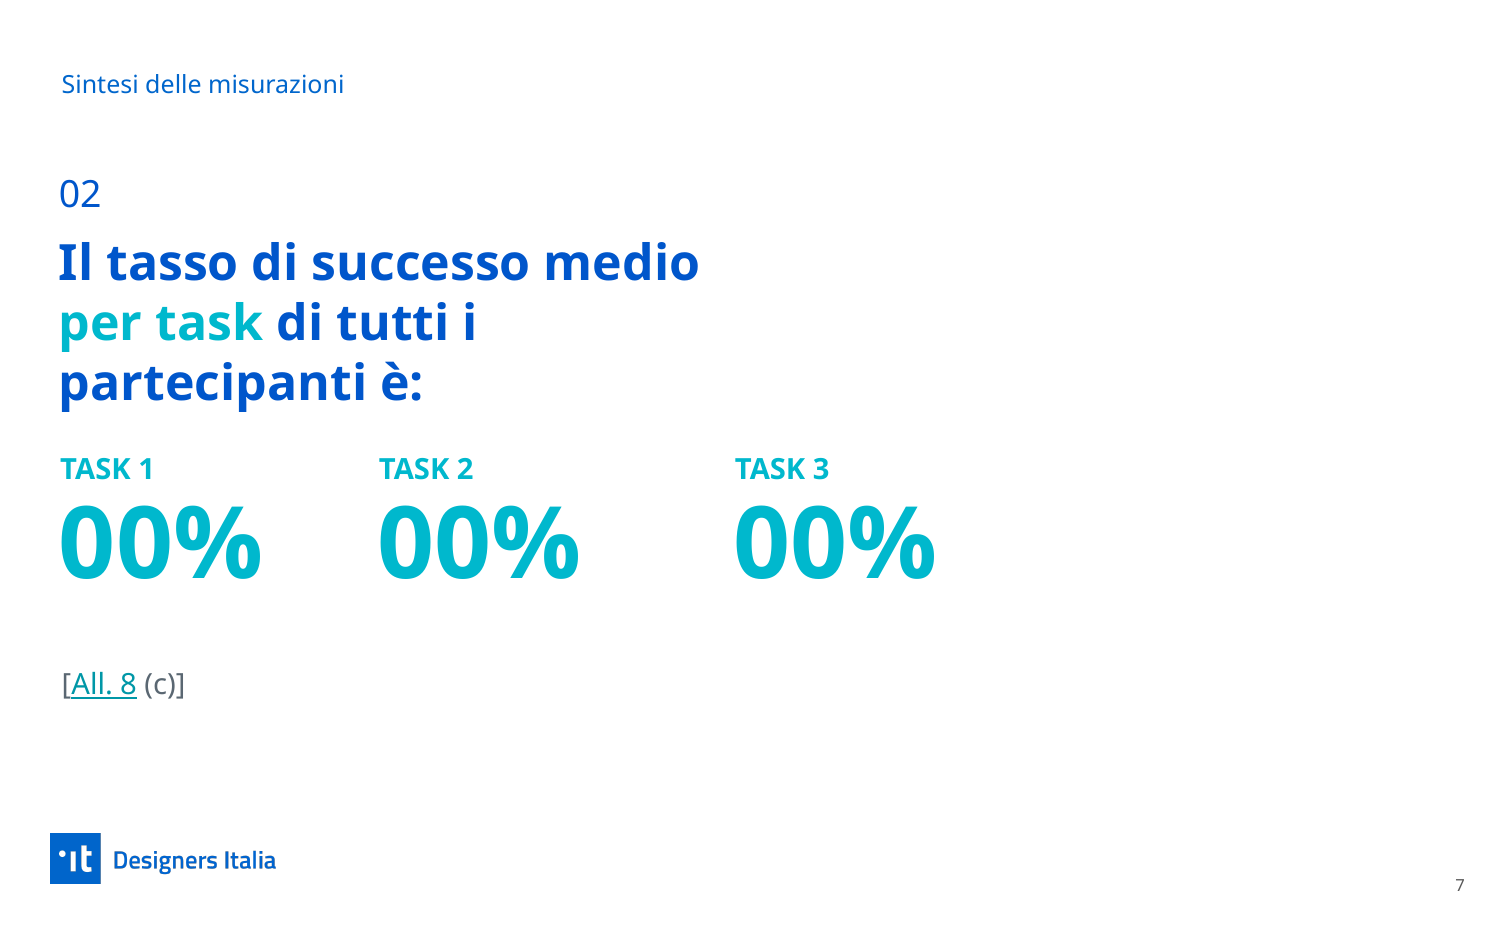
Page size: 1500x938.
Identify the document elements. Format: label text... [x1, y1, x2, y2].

text_box 00% [362, 463, 620, 608]
slide_number <number> [1389, 849, 1480, 922]
text_box TASK 3 [719, 430, 905, 489]
text_box Il tasso di successo medio per task di tutti i partecipanti è: [43, 215, 756, 360]
text_box 02 [43, 155, 405, 207]
text_box 02 [63, 183, 74, 205]
text_box TASK 2 [363, 430, 549, 489]
text_box Sintesi delle misurazioni [46, 58, 684, 110]
text_box [All. 8 (c)] [46, 659, 1009, 711]
text_box 00% [718, 463, 994, 608]
text_box TASK 1 [45, 430, 231, 489]
text_box 00% [43, 463, 291, 608]
picture [50, 833, 289, 884]
